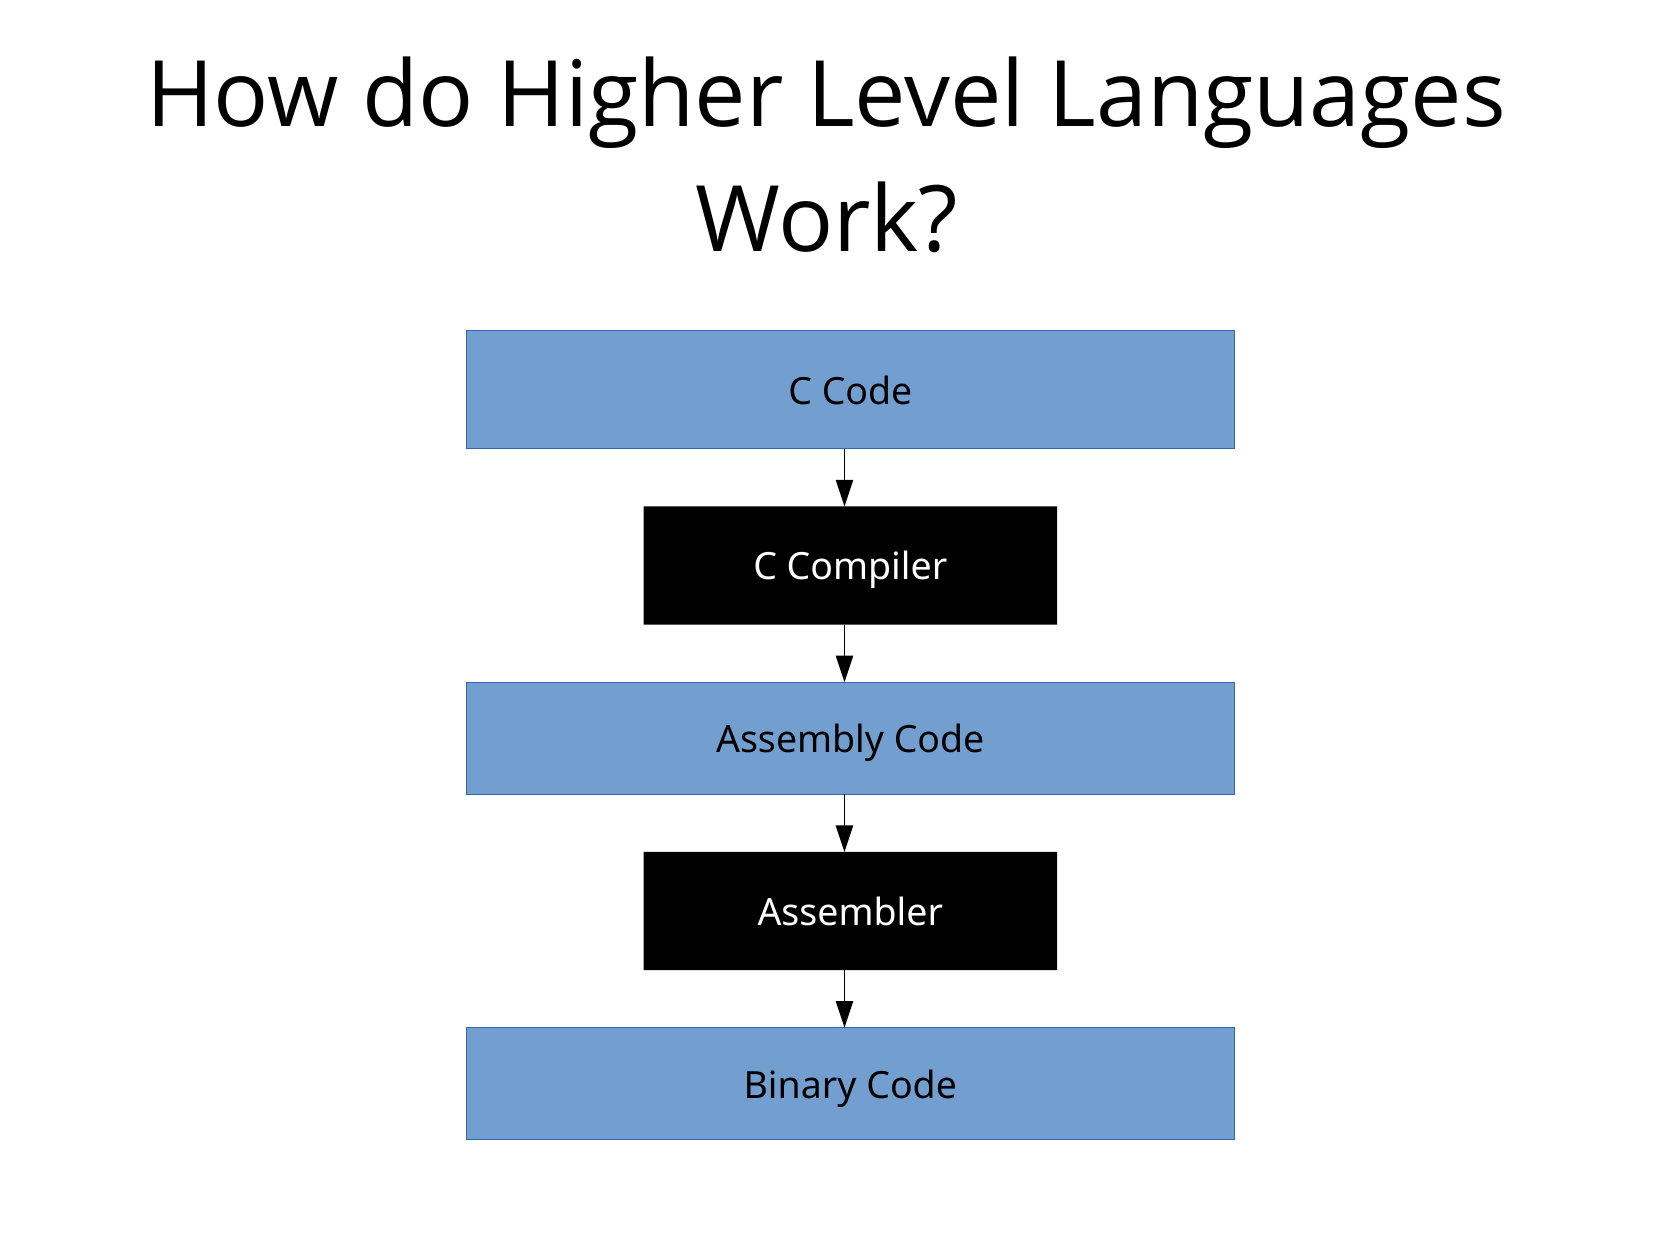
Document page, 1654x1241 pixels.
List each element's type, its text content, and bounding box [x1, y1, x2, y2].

text_box Binary Code [466, 1027, 1235, 1140]
title How do Higher Level Languages Work? [82, 27, 1571, 279]
text_box Assembly Code [466, 682, 1235, 795]
text_box C Code [466, 330, 1235, 449]
text_box C Compiler [643, 506, 1058, 625]
text_box Assembler [643, 851, 1058, 971]
